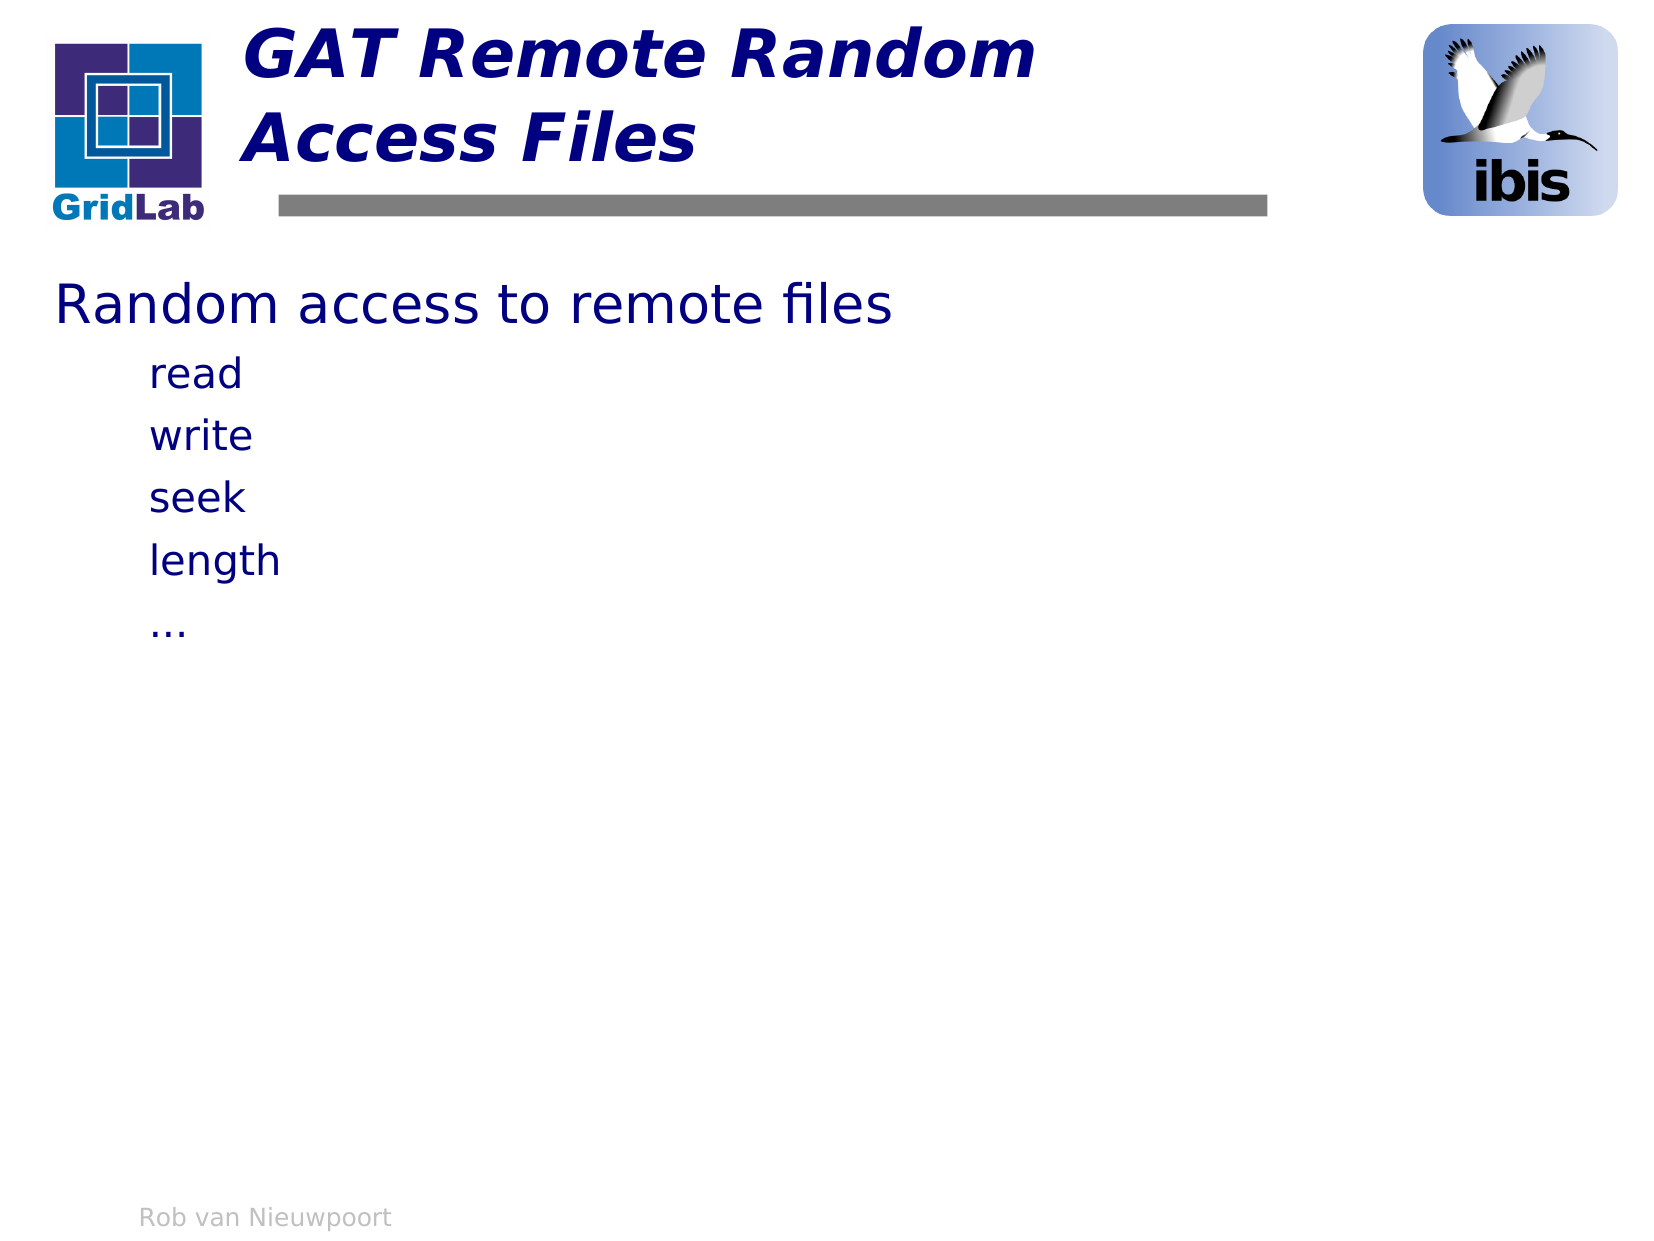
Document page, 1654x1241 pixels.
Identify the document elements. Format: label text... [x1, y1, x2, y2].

list Random access to remote files read write seek length ... [55, 268, 1599, 1125]
picture [1423, 24, 1618, 216]
picture [45, 34, 211, 230]
title GAT Remote Random Access Files [243, 0, 1280, 187]
